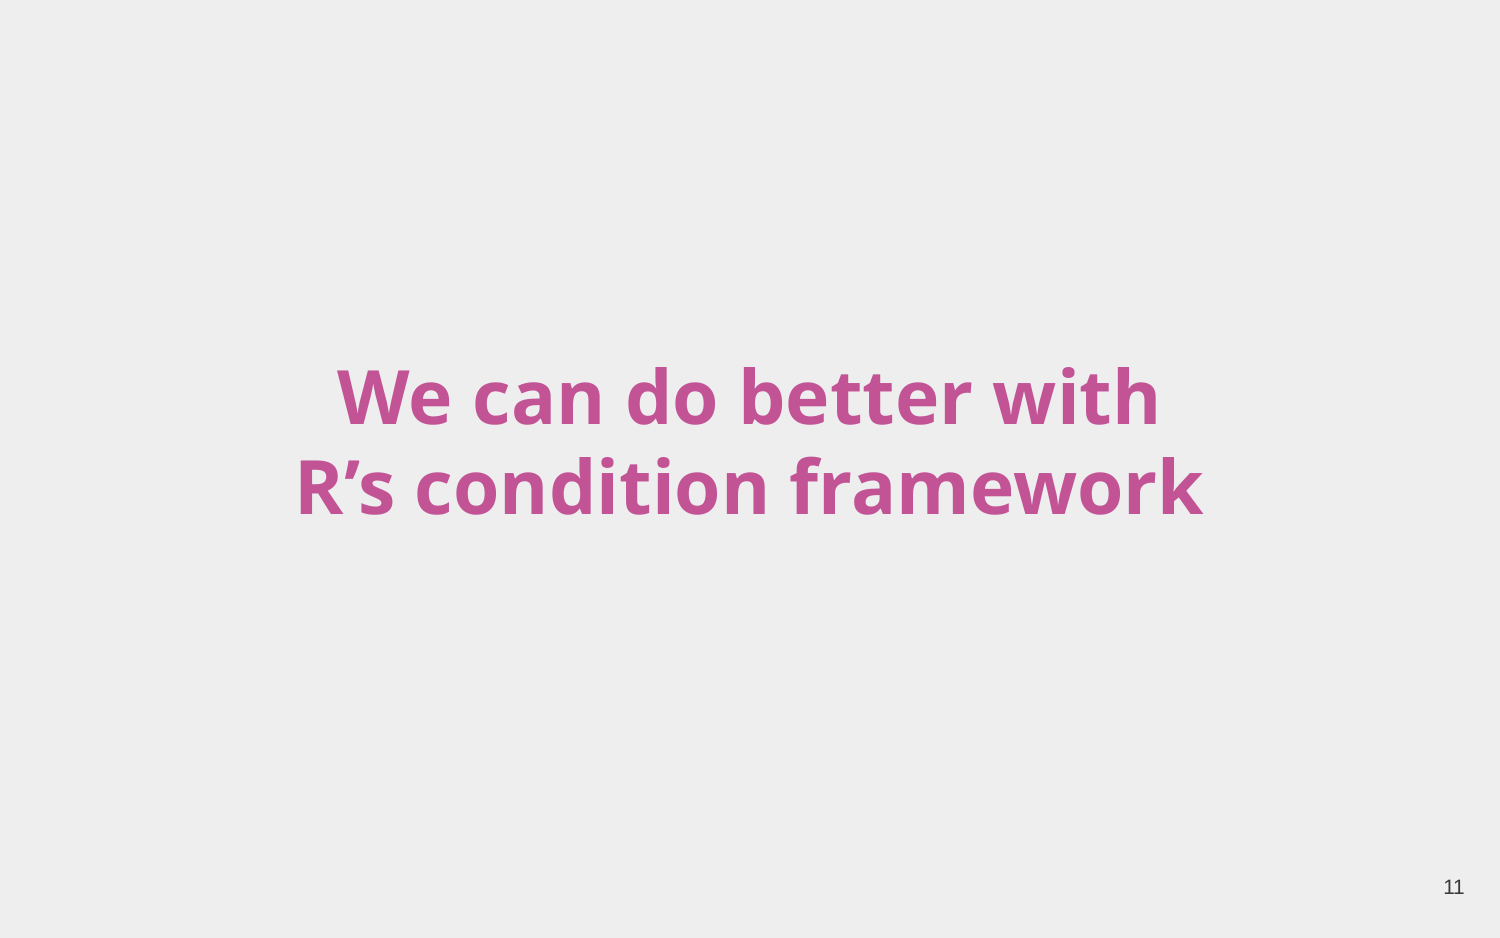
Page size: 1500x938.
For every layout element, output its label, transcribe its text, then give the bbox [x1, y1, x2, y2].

title We can do better with R’s condition framework [51, 300, 1449, 579]
slide_number <number> [1389, 849, 1480, 922]
